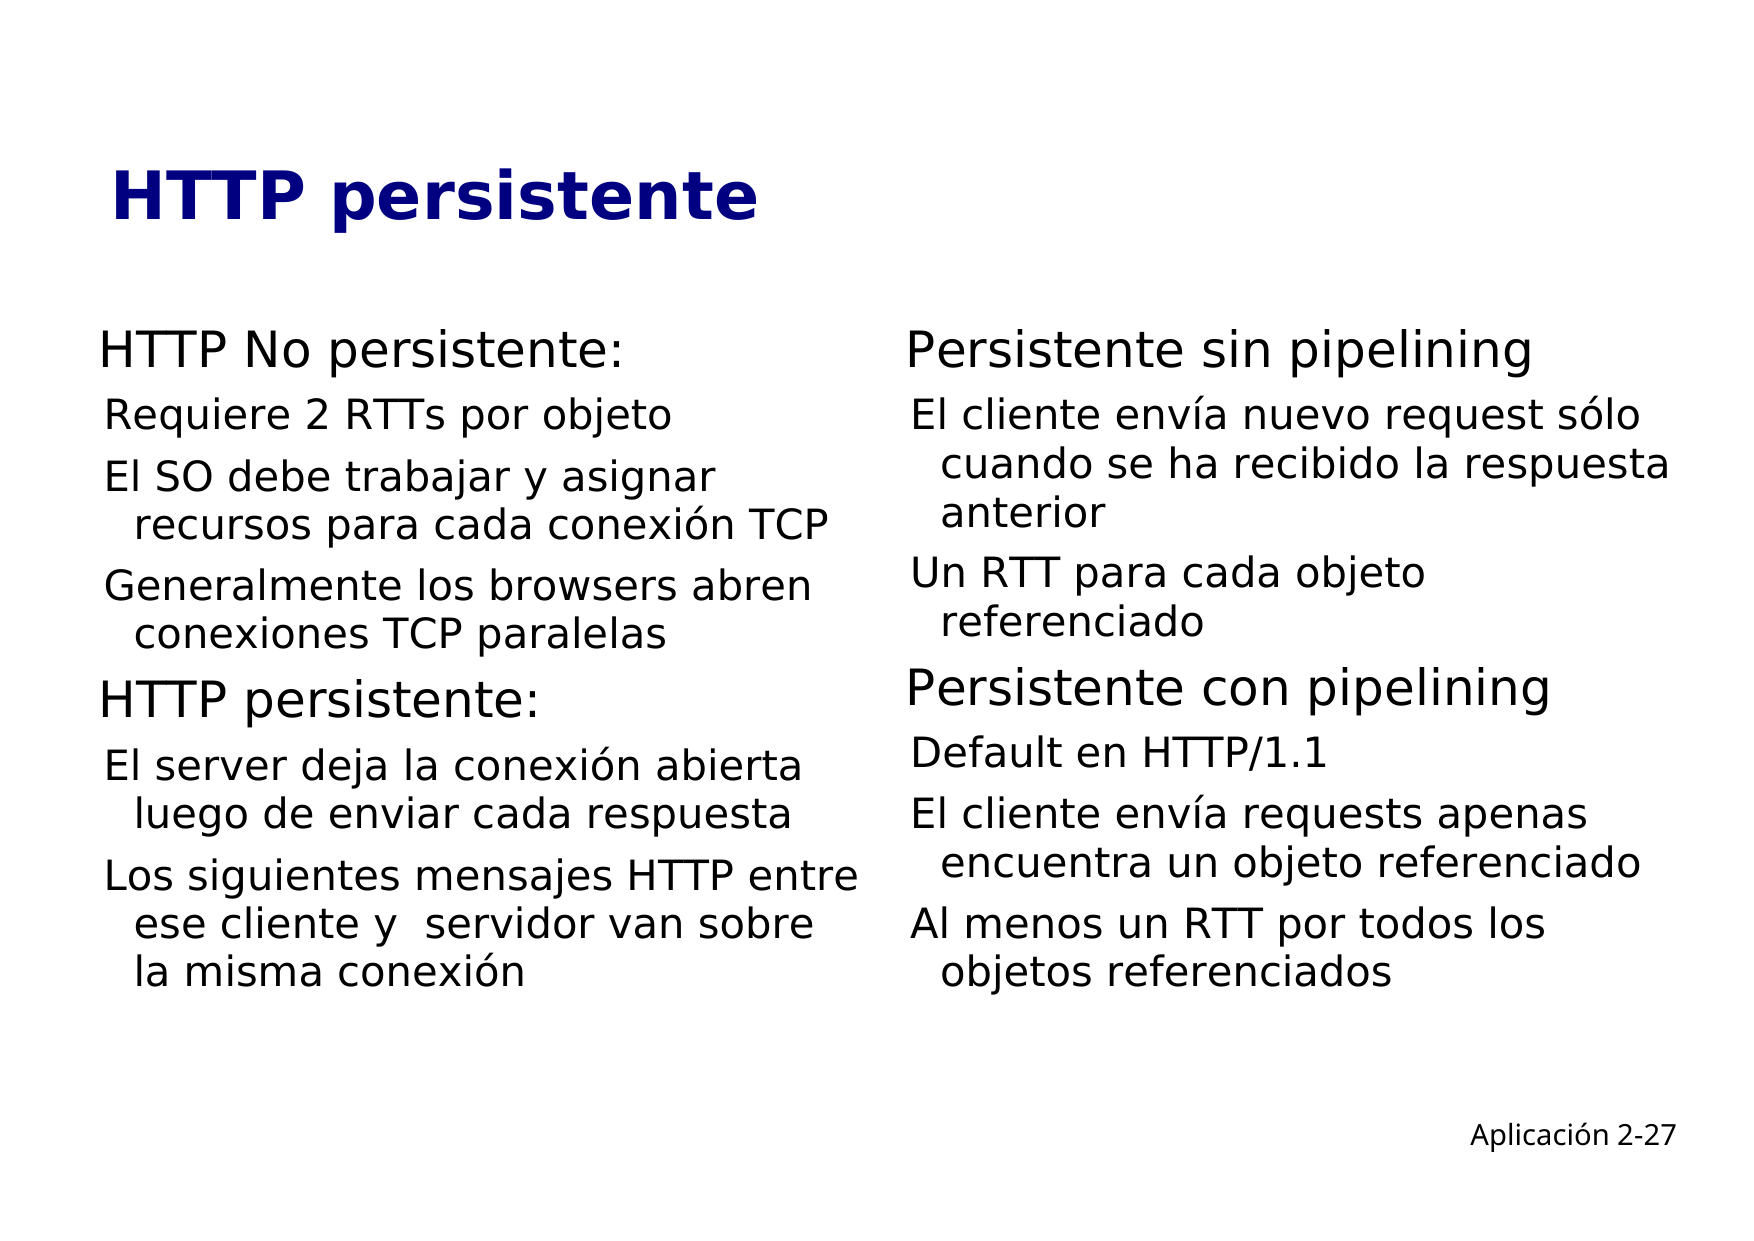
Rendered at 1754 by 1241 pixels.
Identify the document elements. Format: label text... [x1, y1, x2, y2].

list Persistente sin pipelining El cliente envía nuevo request sólo cuando se ha recibido la respuesta anterior Un RTT para cada objeto referenciado Persistente con pipelining Default en HTTP/1.1 El cliente envía requests apenas encuentra un objeto referenciado Al menos un RTT por todos los objetos referenciados [902, 320, 1672, 1098]
list HTTP No persistente: Requiere 2 RTTs por objeto El SO debe trabajar y asignar recursos para cada conexión TCP Generalmente los browsers abren conexiones TCP paralelas HTTP persistente: El server deja la conexión abierta luego de enviar cada respuesta Los siguientes mensajes HTTP entre ese cliente y servidor van sobre la misma conexión [95, 320, 865, 1181]
title HTTP persistente [95, 88, 1671, 305]
